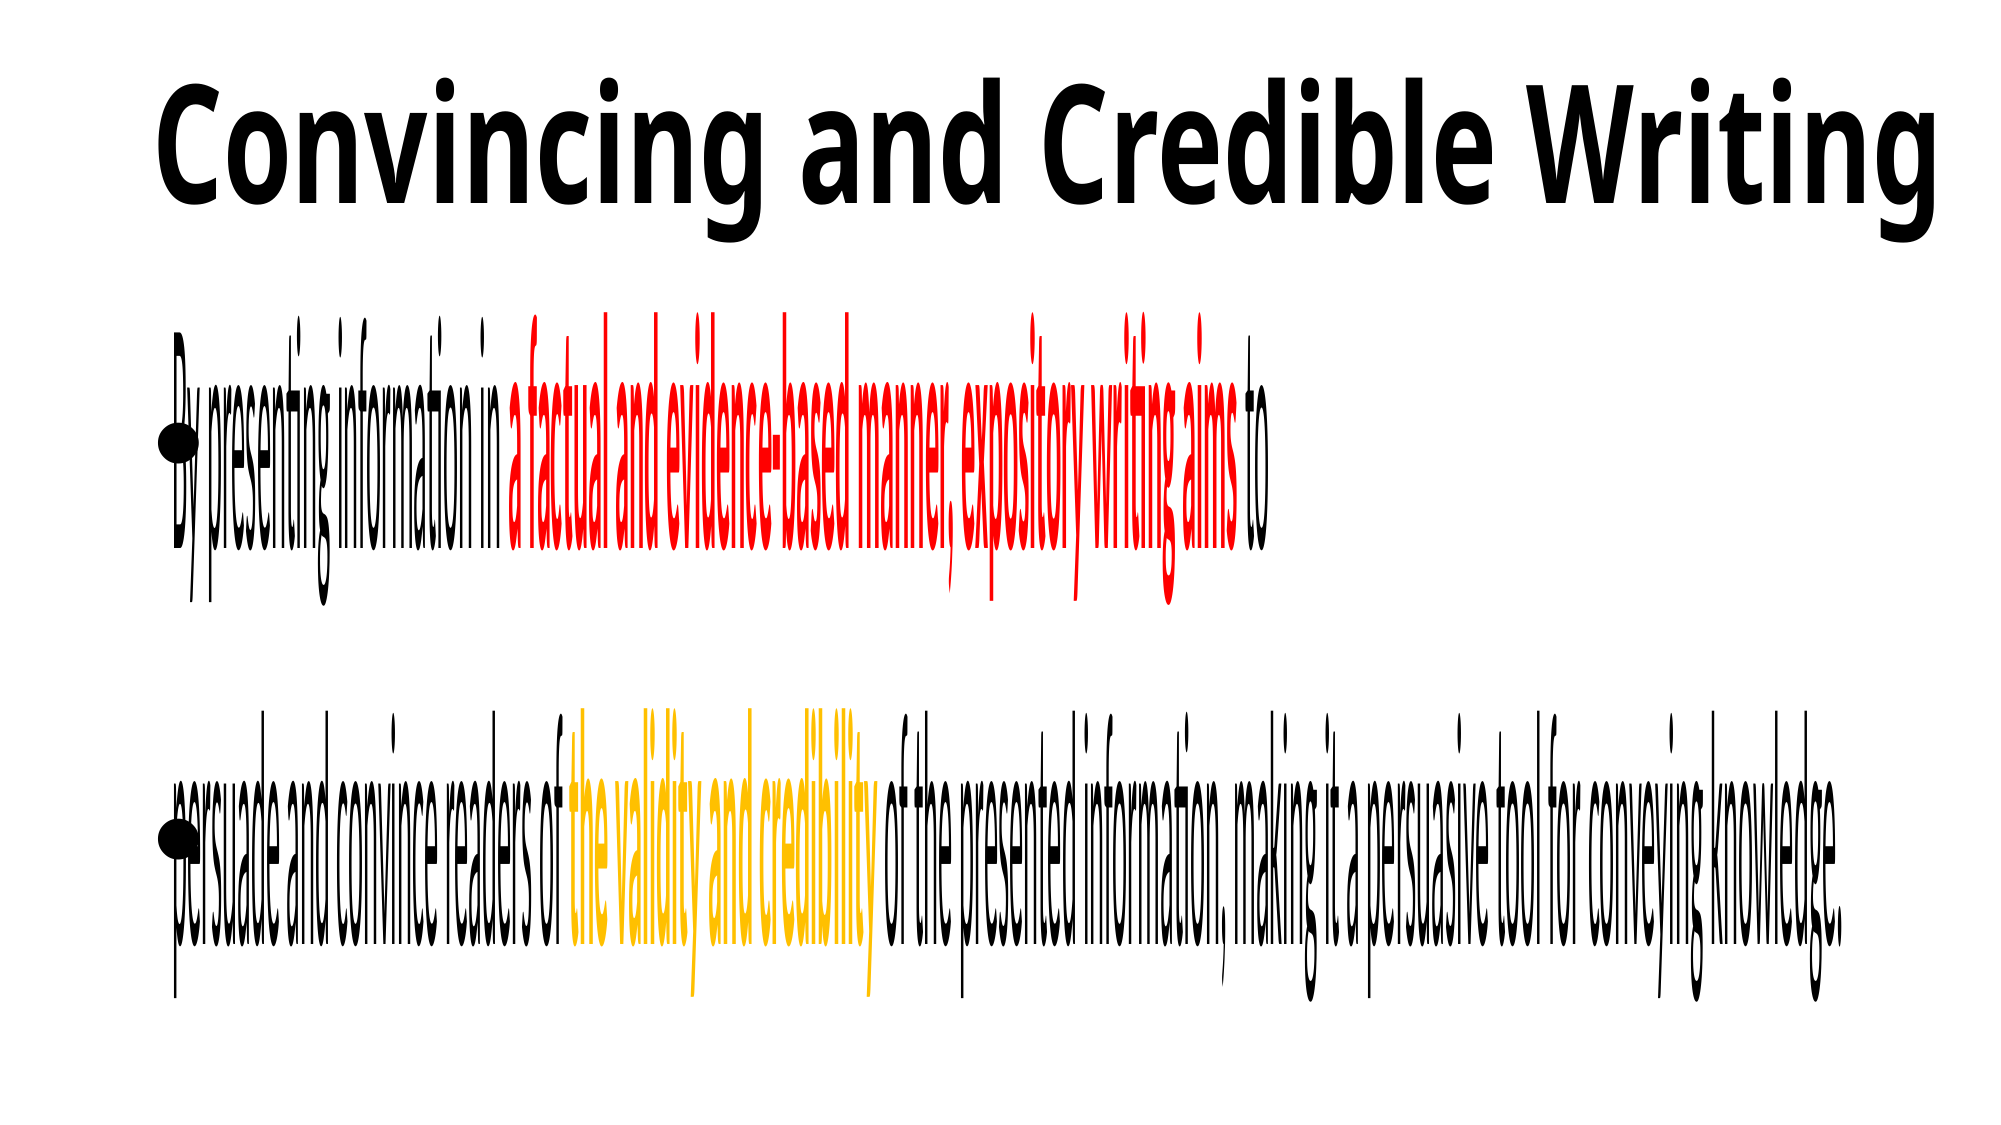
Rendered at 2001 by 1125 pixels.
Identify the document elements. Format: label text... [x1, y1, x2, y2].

title Convincing and Credible Writing [137, 34, 1970, 252]
list By presenting information in a factual and evidence-based manner, expository writing aims to persuade and convince readers of the validity and credibility of the presented information, making it a persuasive tool for conveying knowledge. [137, 299, 1863, 1014]
